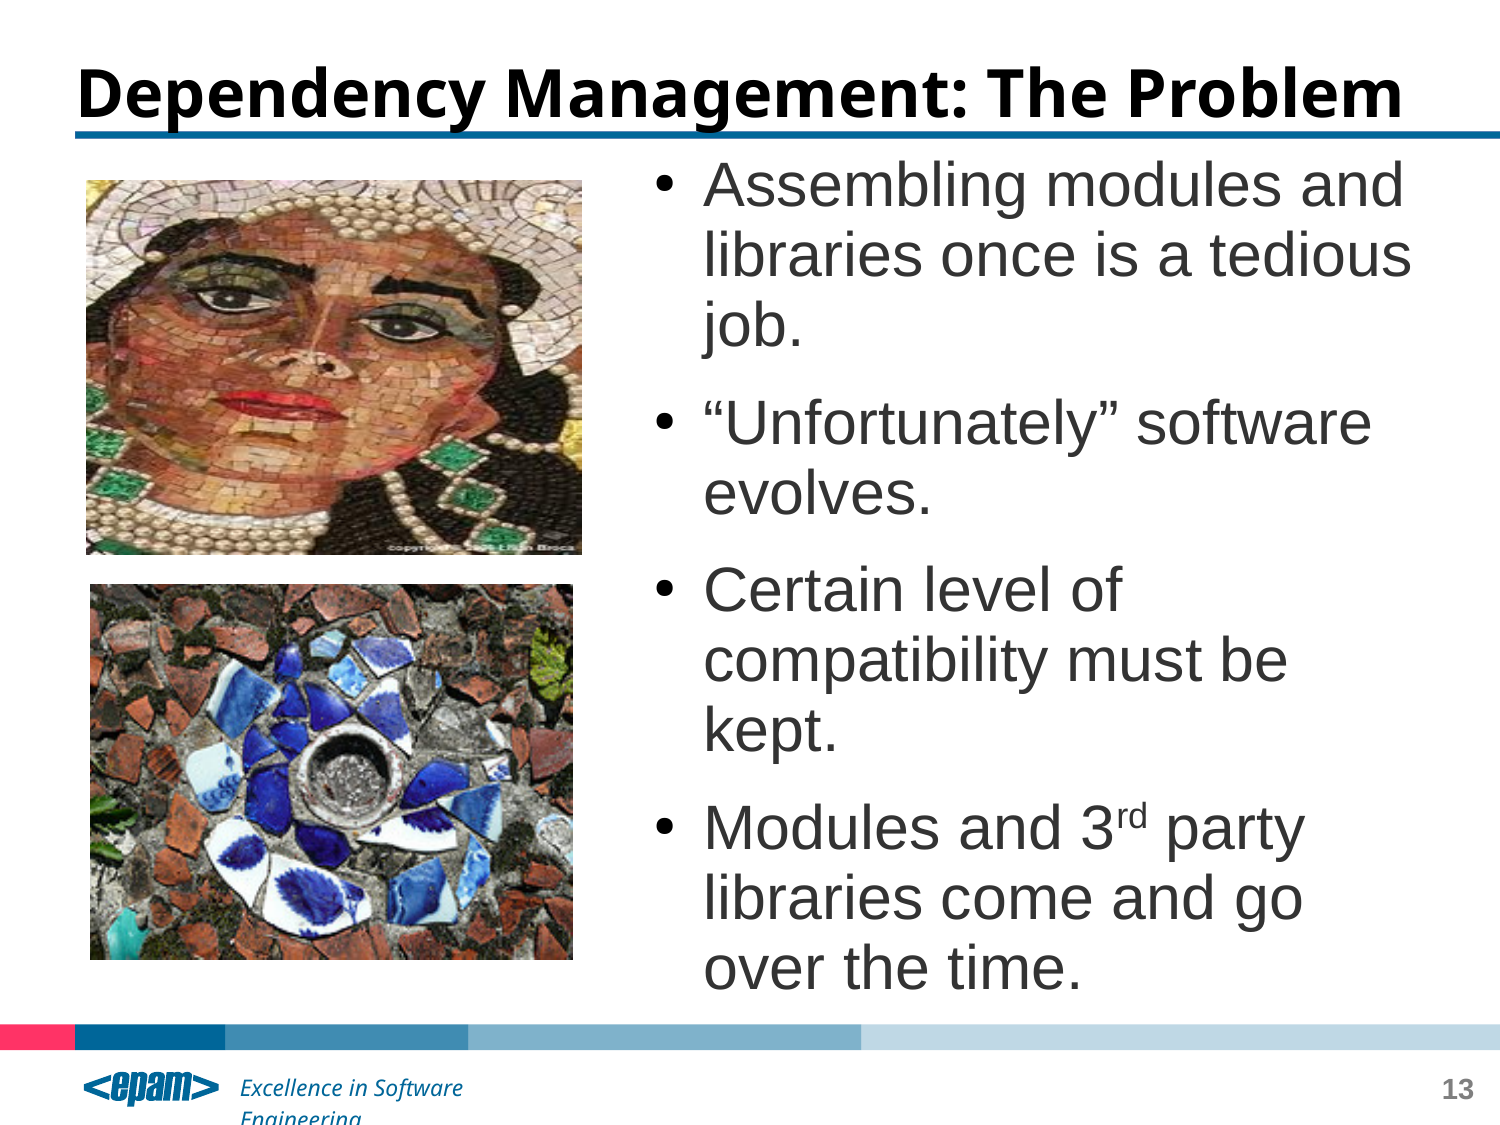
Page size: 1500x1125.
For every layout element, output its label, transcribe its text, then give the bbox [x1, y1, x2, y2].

text_box <number> [1395, 1070, 1475, 1125]
picture [86, 180, 582, 555]
title Dependency Management: The Problem [75, 44, 1500, 138]
picture [90, 584, 573, 960]
list Assembling modules and libraries once is a tedious job. “Unfortunately” software evolves. Certain level of compatibility must be kept. Modules and 3rd party libraries come and go over the time. [636, 149, 1415, 1005]
